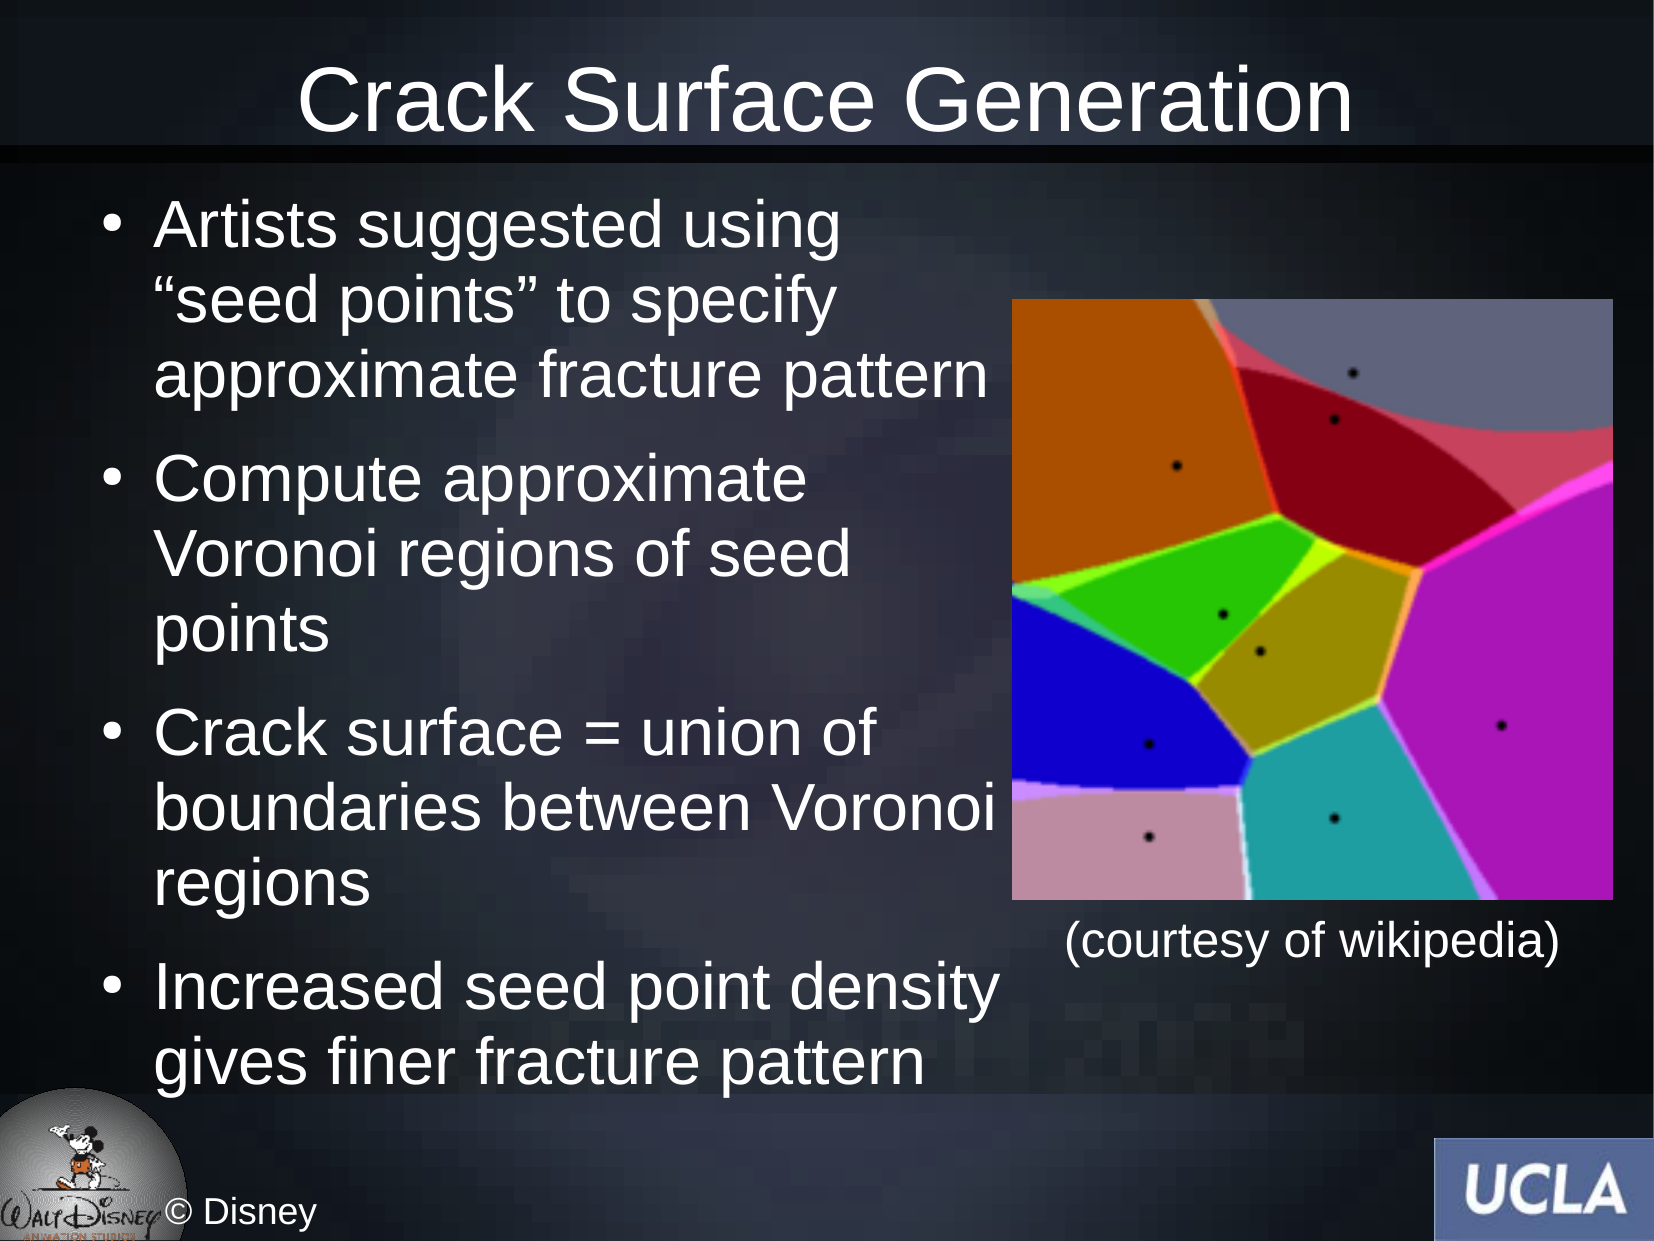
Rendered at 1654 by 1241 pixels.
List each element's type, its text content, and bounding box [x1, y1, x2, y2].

list Artists suggested using “seed points” to specify approximate fracture pattern Compute approximate Voronoi regions of seed points Crack surface = union of boundaries between Voronoi regions Increased seed point density gives finer fracture pattern [82, 187, 1013, 1099]
text_box (courtesy of wikipedia) [1012, 904, 1613, 976]
title Crack Surface Generation [82, 48, 1571, 152]
picture [0, 0, 1654, 1241]
